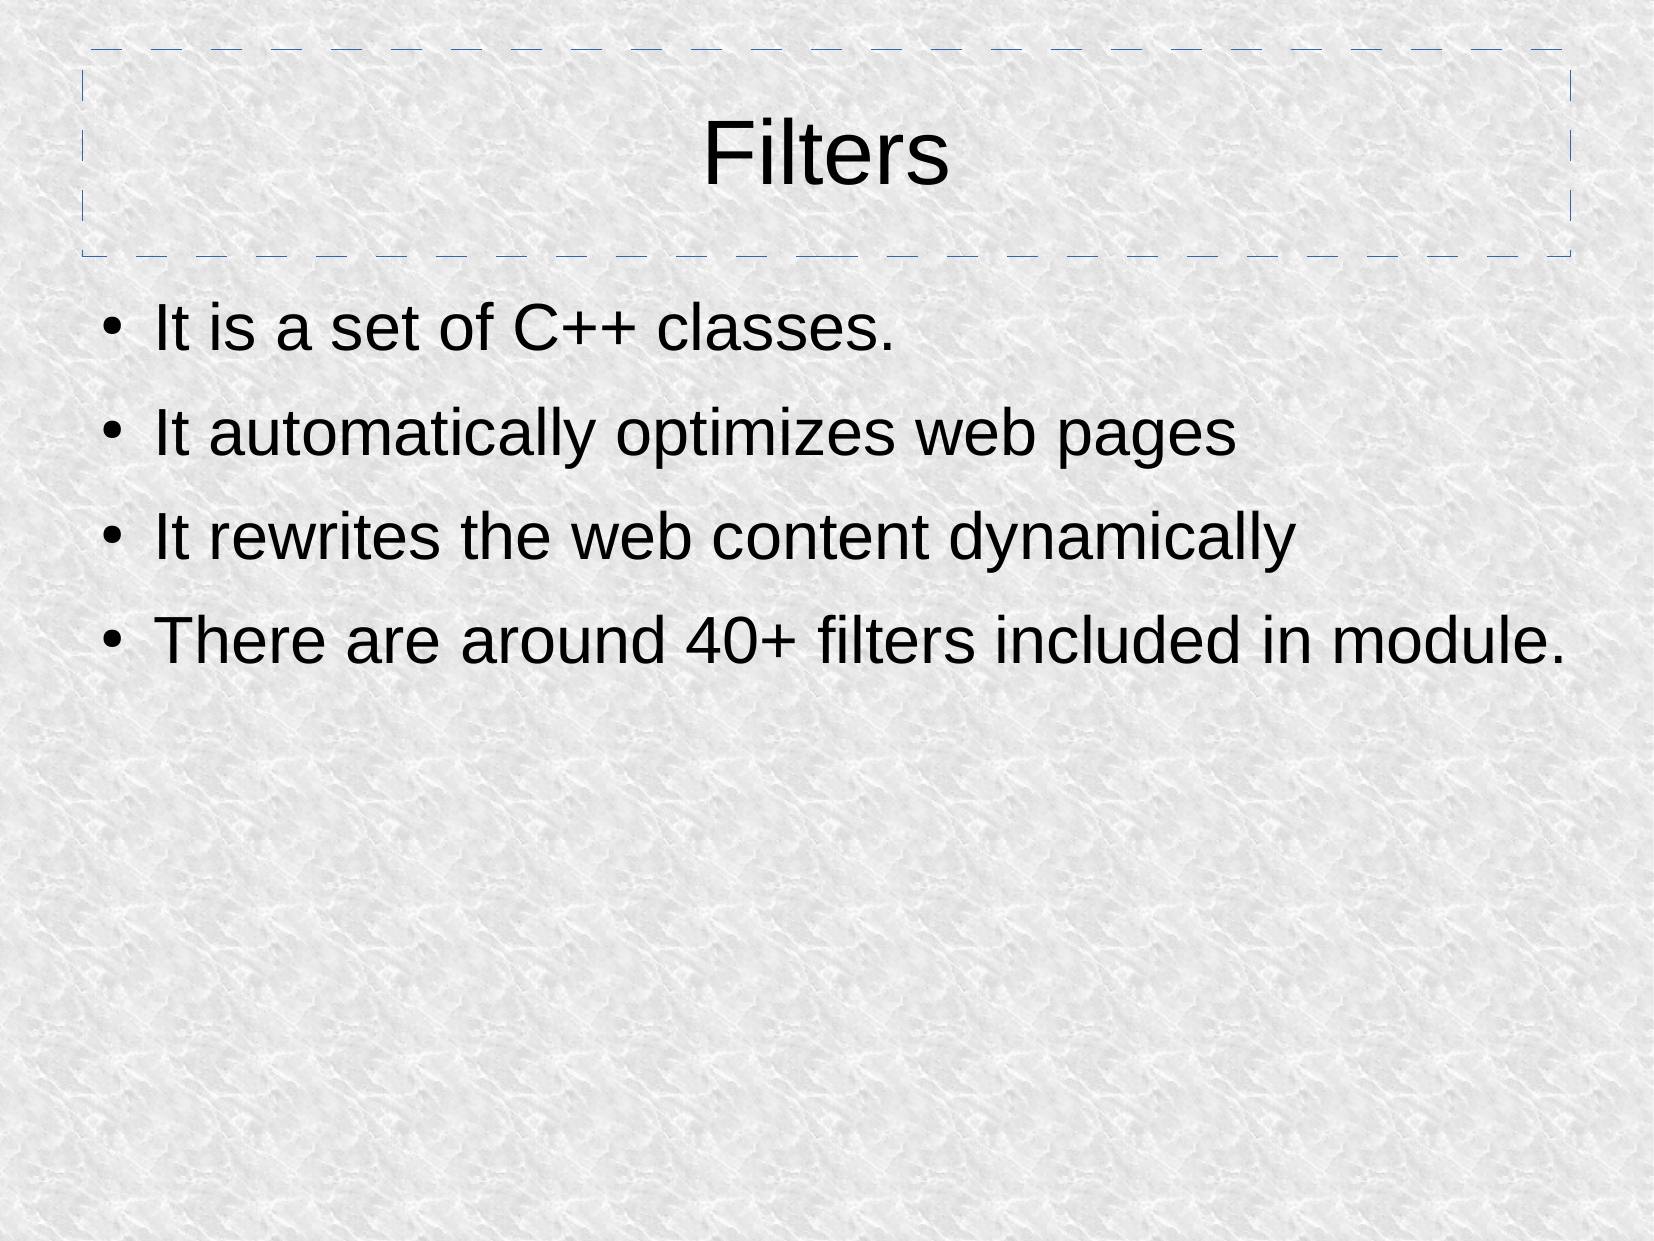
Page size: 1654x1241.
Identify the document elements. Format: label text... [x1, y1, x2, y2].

picture [0, 0, 1654, 1241]
title Filters [82, 49, 1571, 257]
list It is a set of C++ classes. It automatically optimizes web pages It rewrites the web content dynamically There are around 40+ filters included in module. [82, 290, 1571, 1010]
